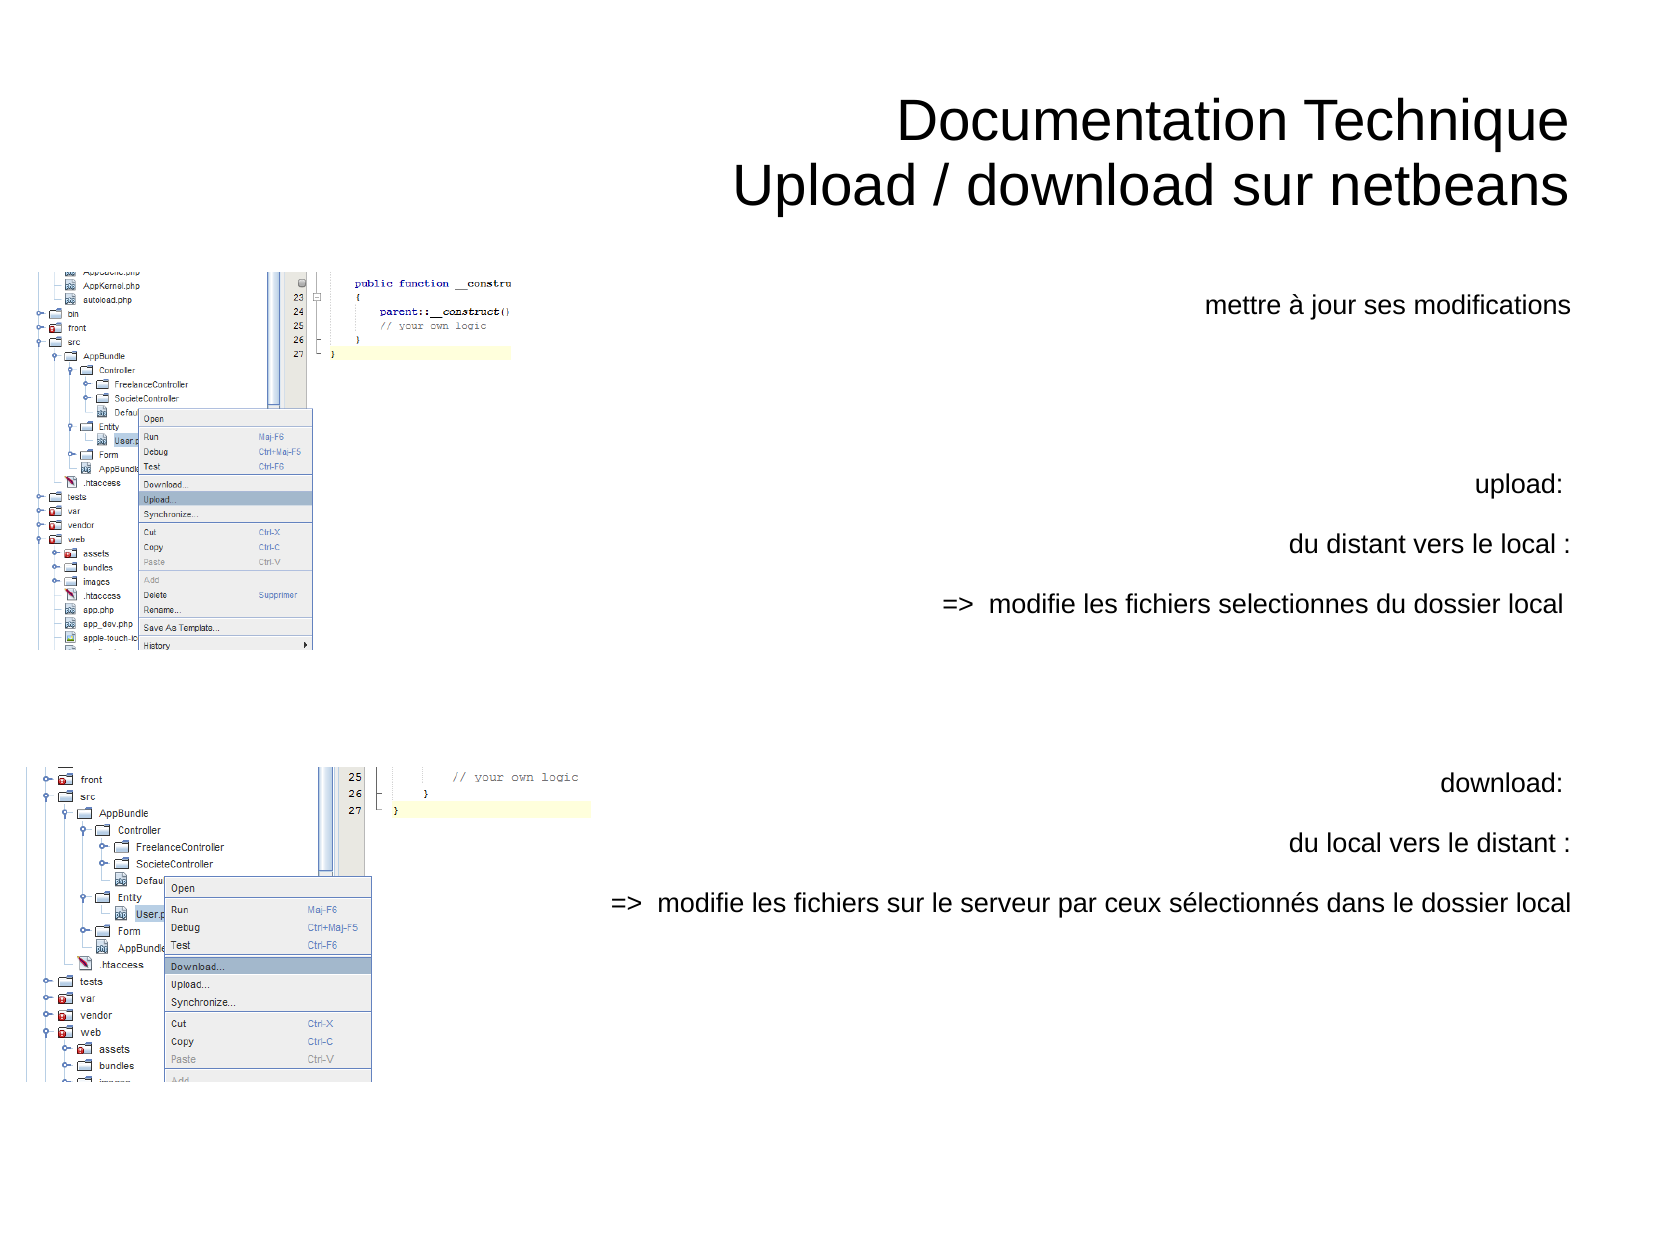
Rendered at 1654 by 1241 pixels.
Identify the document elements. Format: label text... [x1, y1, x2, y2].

title Documentation Technique Upload / download sur netbeans [82, 49, 1571, 257]
picture [29, 272, 511, 650]
list mettre à jour ses modifications upload: du distant vers le local : => modifie les fichiers selectionnes du dossier local download: du local vers le distant : => modifie les fichiers sur le serveur par ceux sélectionnés dans le dossier local [82, 290, 1571, 1109]
picture [26, 767, 591, 1082]
